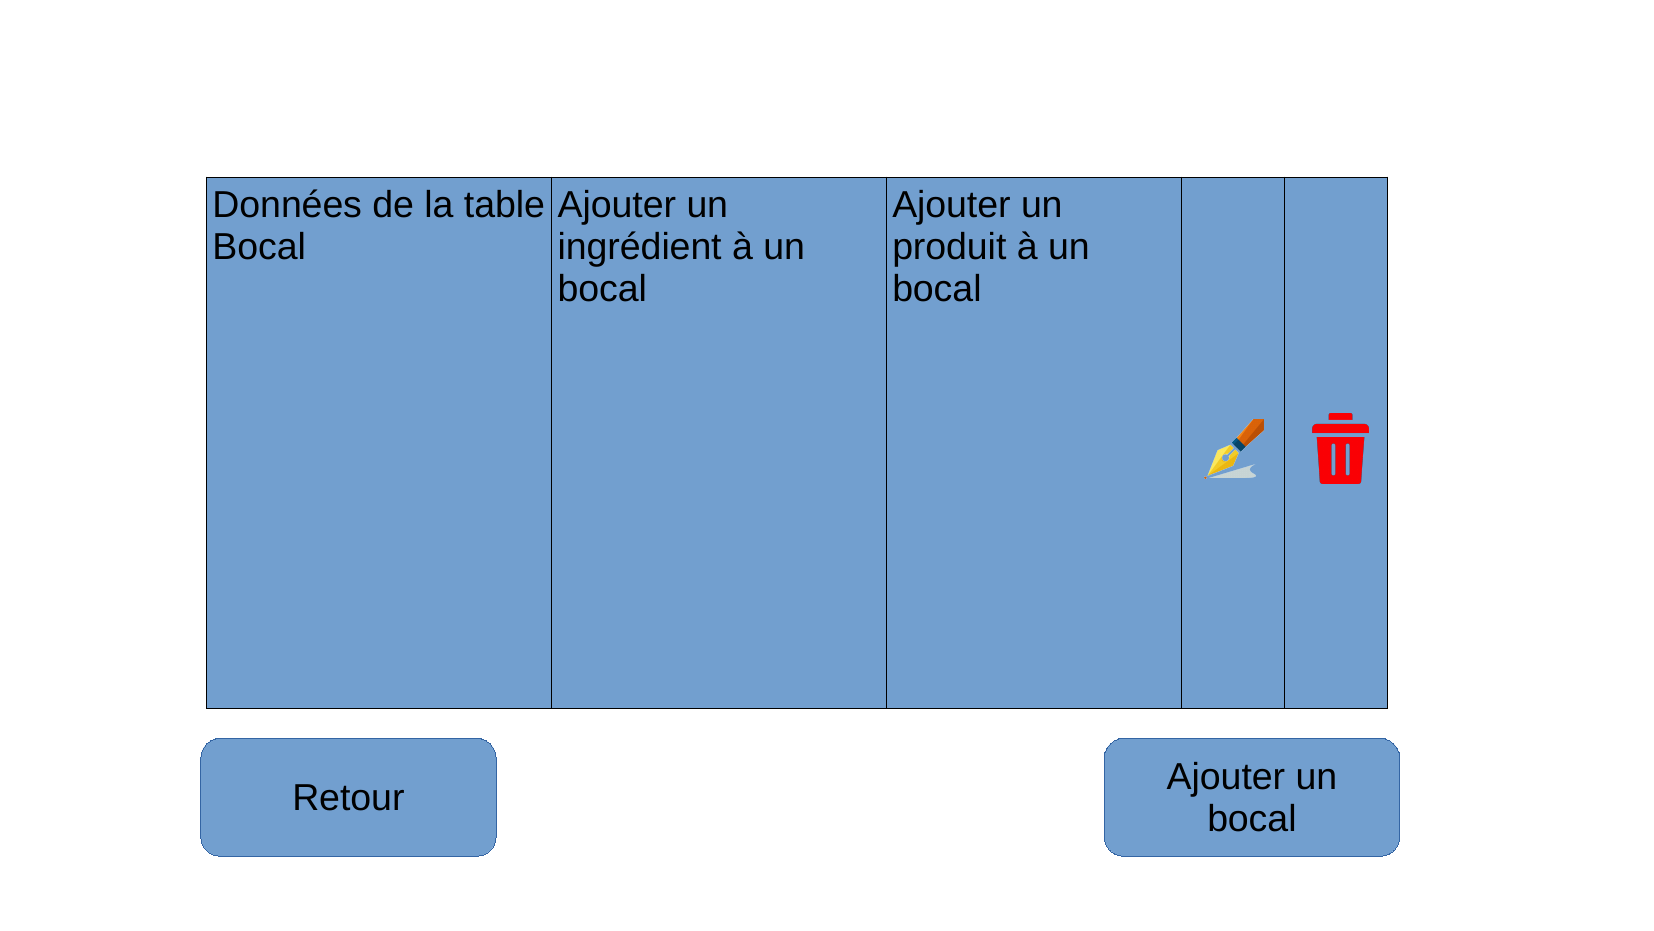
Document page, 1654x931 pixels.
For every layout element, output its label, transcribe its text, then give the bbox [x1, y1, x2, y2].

table_header Données de la table Bocal [207, 178, 551, 708]
table_header [1285, 178, 1387, 708]
table_header [1182, 178, 1284, 708]
picture [1204, 419, 1264, 479]
picture [1305, 413, 1376, 484]
text_box Ajouter un bocal [1104, 738, 1400, 857]
table_header Ajouter un ingrédient à un bocal [552, 178, 886, 708]
table_header Ajouter un produit à un bocal [887, 178, 1181, 708]
text_box Retour [200, 738, 497, 857]
